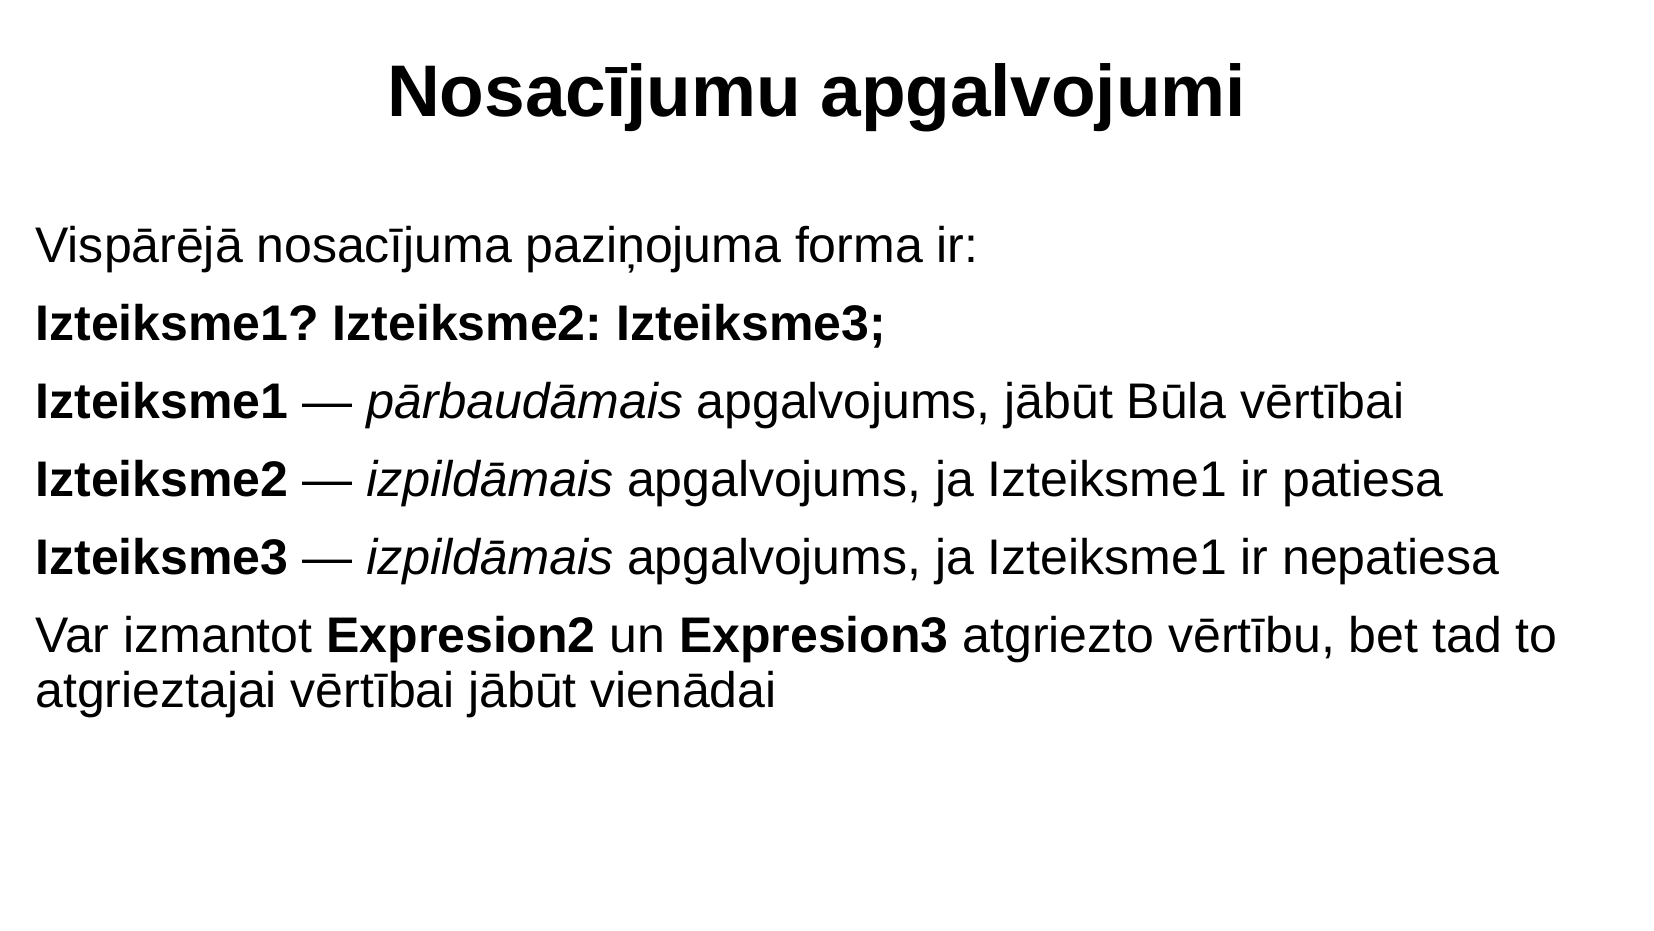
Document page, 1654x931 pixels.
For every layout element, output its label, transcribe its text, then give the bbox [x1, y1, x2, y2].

list Vispārējā nosacījuma paziņojuma forma ir: Izteiksme1? Izteiksme2: Izteiksme3; Izteiksme1 — pārbaudāmais apgalvojums, jābūt Būla vērtībai Izteiksme2 — izpildāmais apgalvojums, ja Izteiksme1 ir patiesa Izteiksme3 — izpildāmais apgalvojums, ja Izteiksme1 ir nepatiesa Var izmantot Expresion2 un Expresion3 atgriezto vērtību, bet tad to atgrieztajai vērtībai jābūt vienādai [35, 217, 1607, 860]
title Nosacījumu apgalvojumi [82, 37, 1571, 147]
